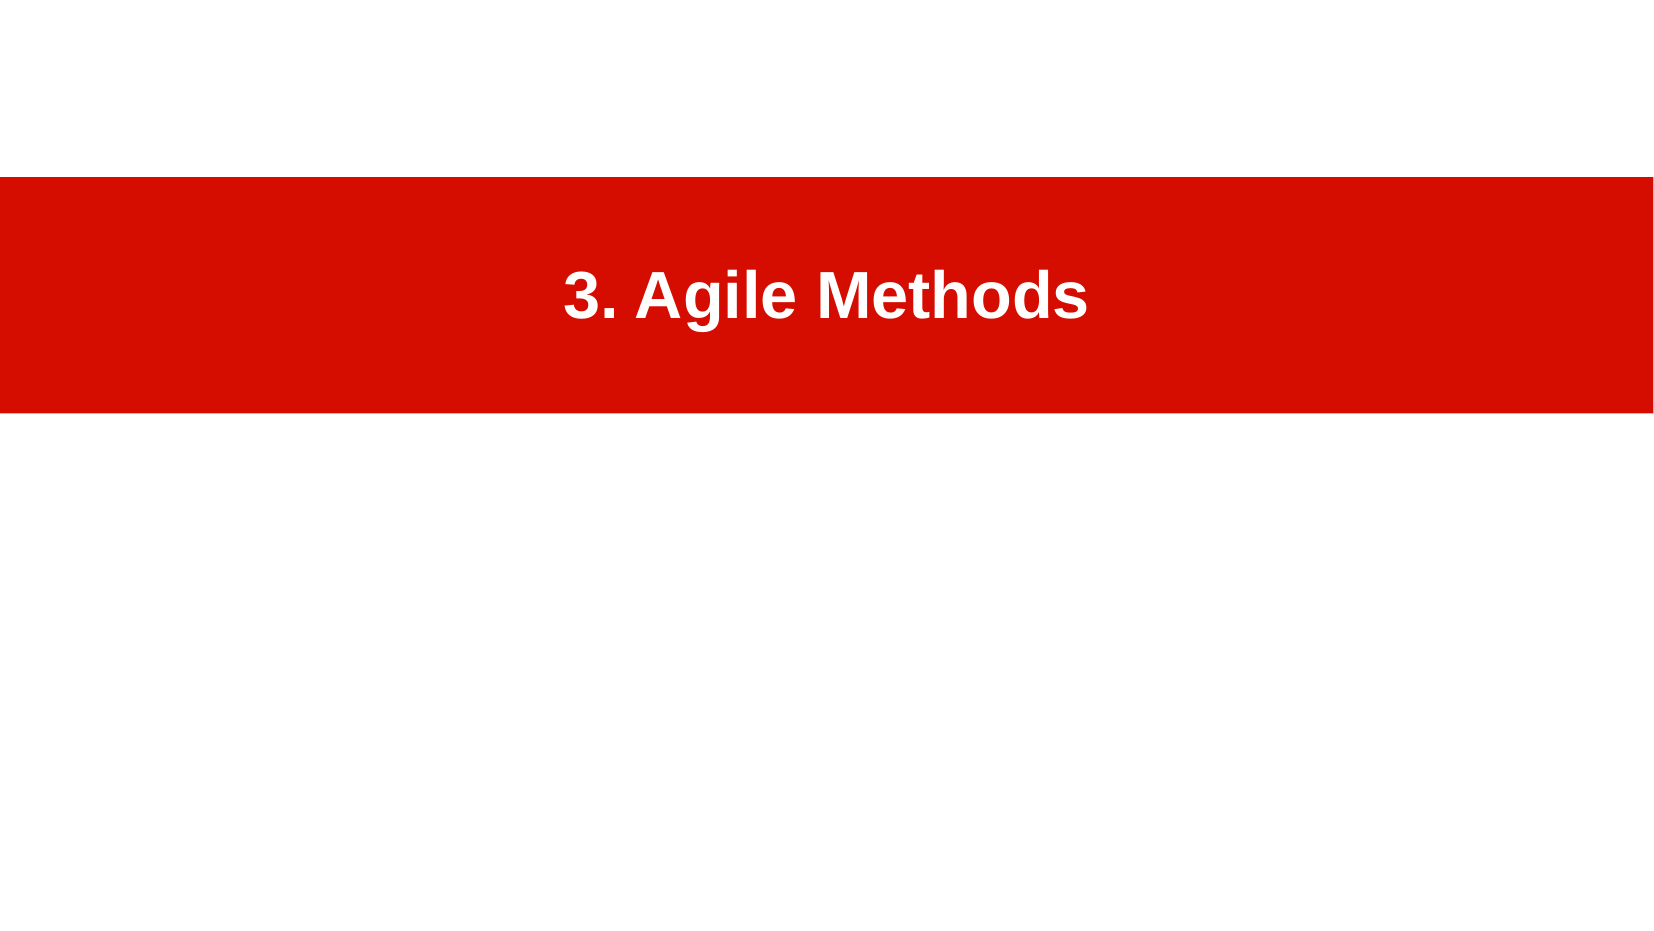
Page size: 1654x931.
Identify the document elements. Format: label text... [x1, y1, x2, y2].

title 3. Agile Methods [0, 177, 1654, 414]
